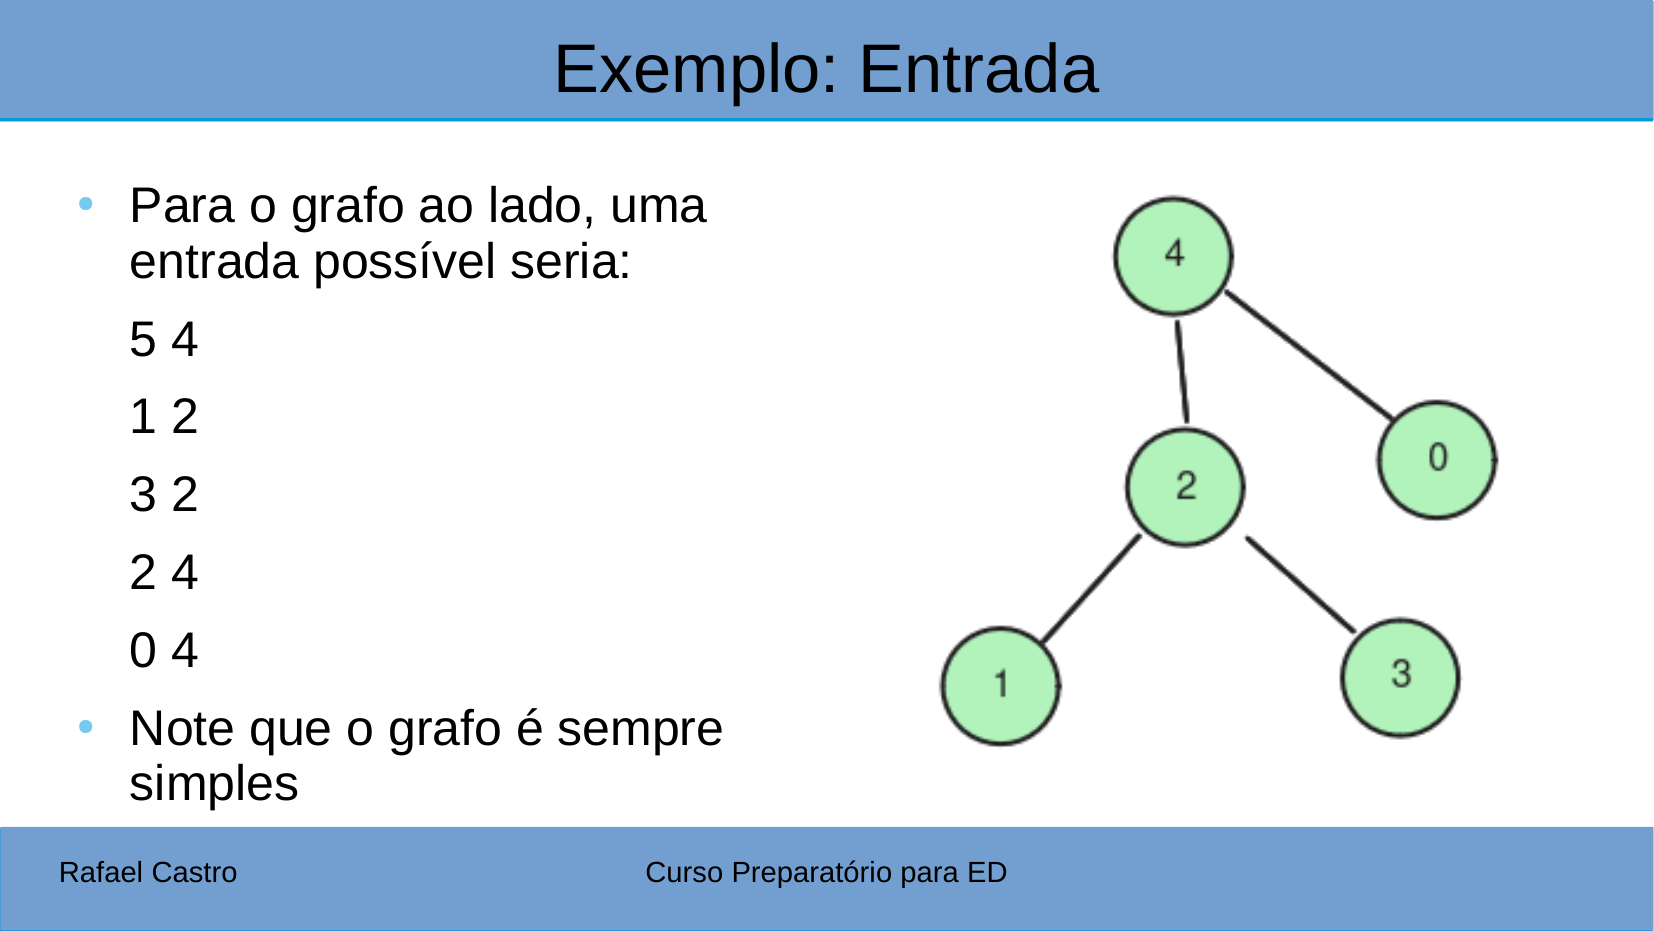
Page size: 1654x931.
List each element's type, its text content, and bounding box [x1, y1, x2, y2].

title Exemplo: Entrada [59, 29, 1595, 108]
picture [921, 177, 1520, 768]
list Para o grafo ao lado, uma entrada possível seria: 5 4 1 2 3 2 2 4 0 4 Note que o grafo é sempre simples [59, 177, 809, 768]
